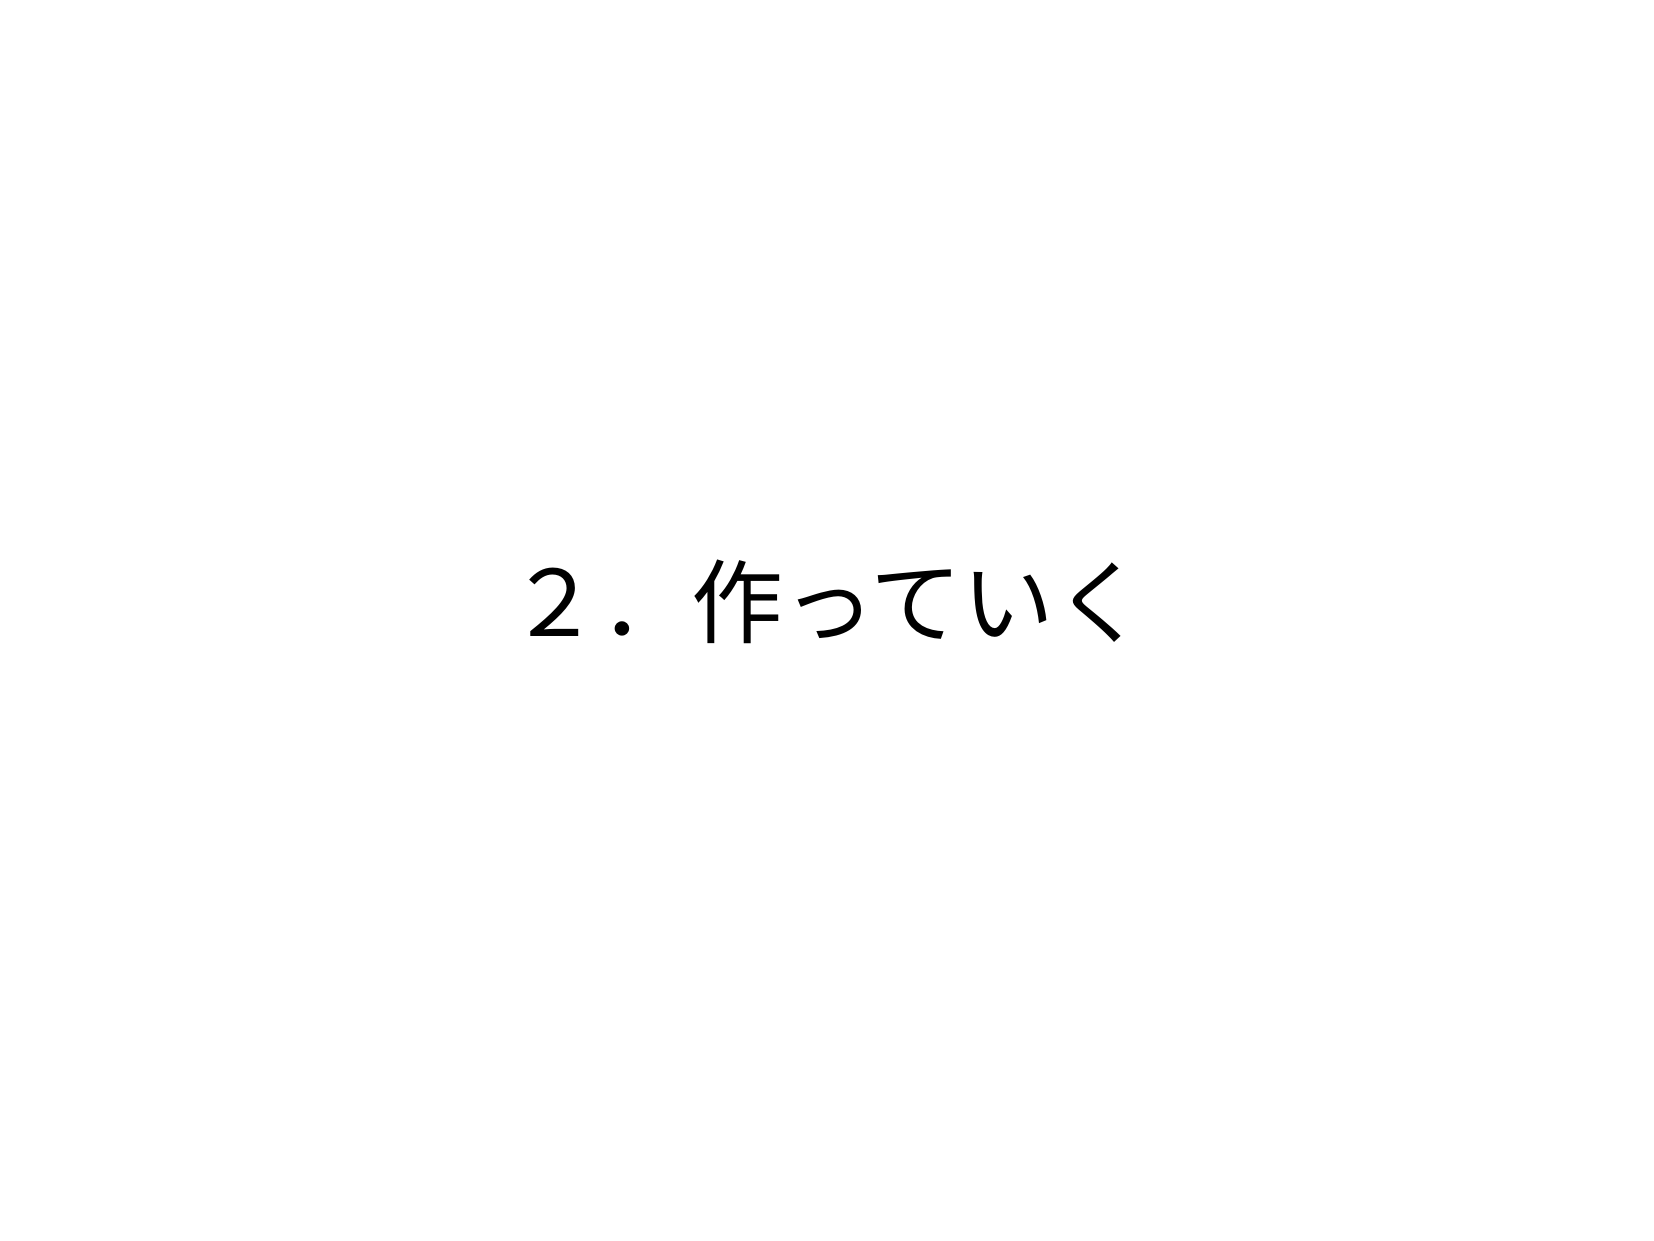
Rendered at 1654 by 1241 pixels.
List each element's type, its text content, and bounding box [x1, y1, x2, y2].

title ２．作っていく [83, 492, 1572, 700]
